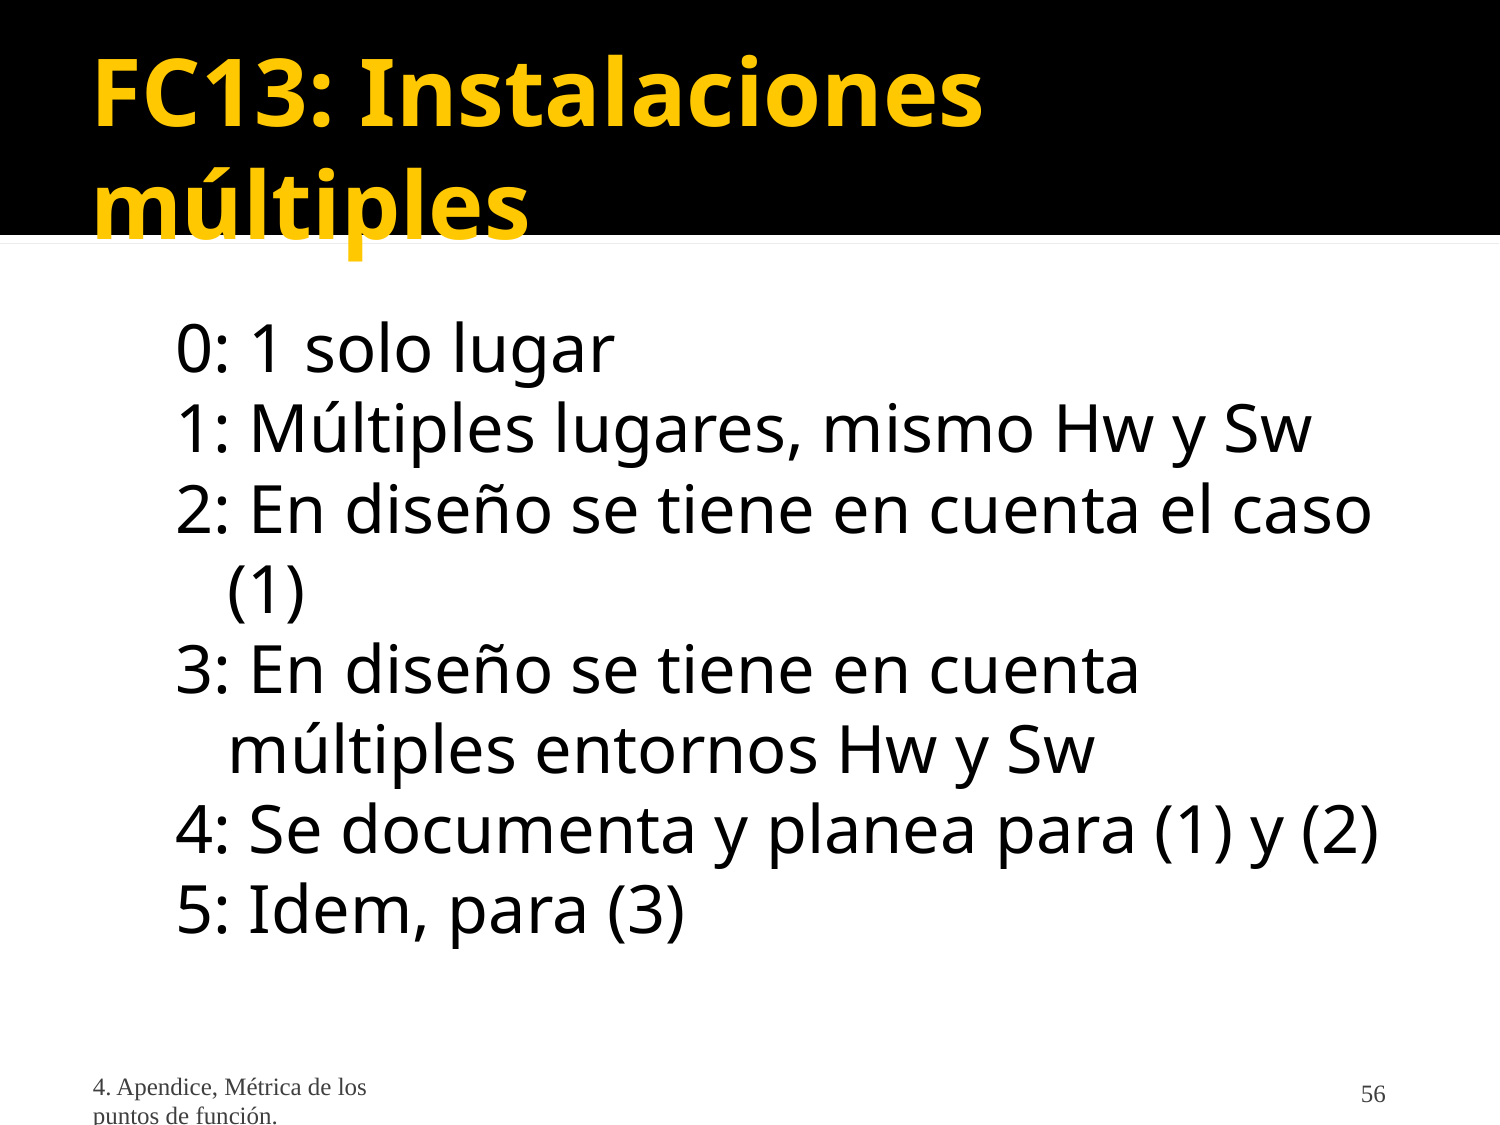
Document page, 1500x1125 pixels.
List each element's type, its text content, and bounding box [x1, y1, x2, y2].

title FC13: Instalaciones múltiples [75, 25, 1426, 232]
text_box 4. Apendice, Métrica de los puntos de función. [75, 1062, 426, 1108]
list 0: 1 solo lugar 1: Múltiples lugares, mismo Hw y Sw 2: En diseño se tiene en cuenta el caso (1) 3: En diseño se tiene en cuenta múltiples entornos Hw y Sw 4: Se documenta y planea para (1) y (2) 5: Idem, para (3) [75, 291, 1426, 1051]
text_box [1345, 1062, 1467, 1108]
